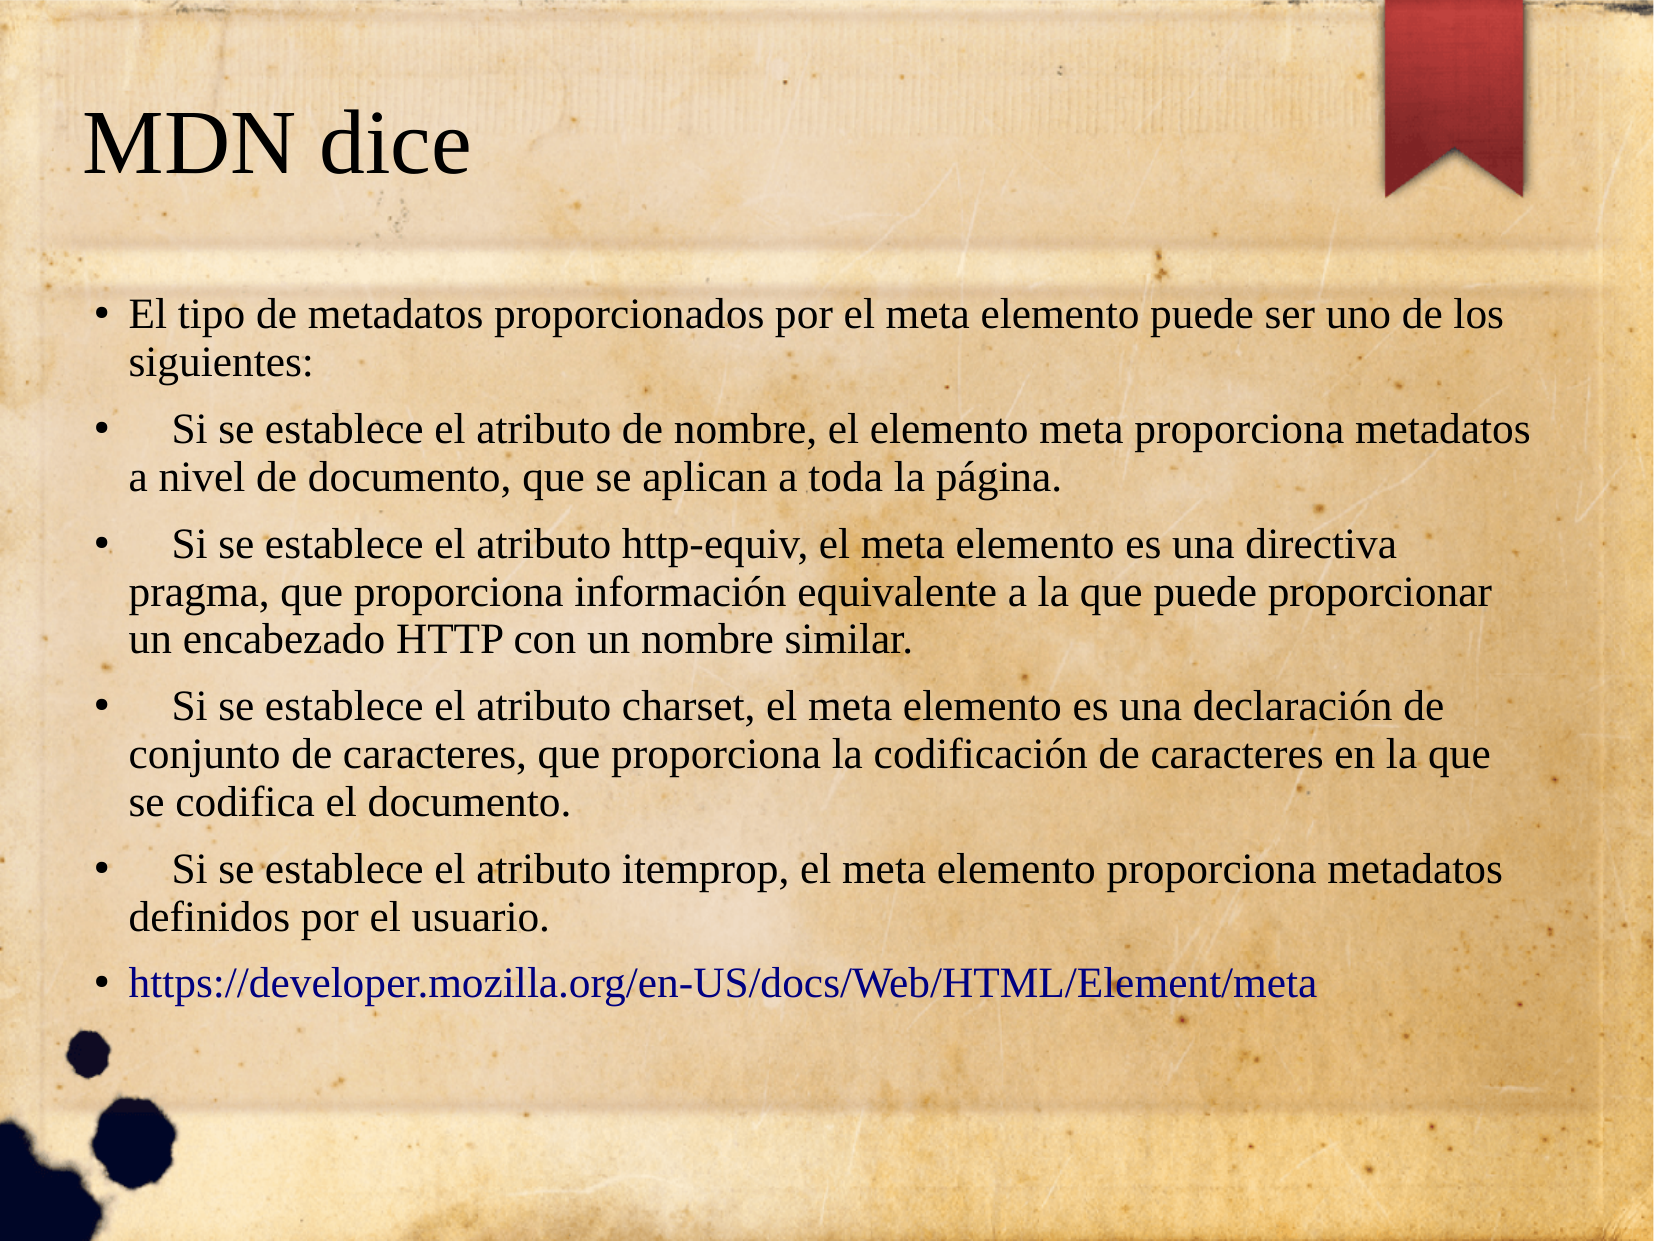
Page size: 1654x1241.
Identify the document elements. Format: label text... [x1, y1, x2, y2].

list El tipo de metadatos proporcionados por el meta elemento puede ser uno de los siguientes: Si se establece el atributo de nombre, el elemento meta proporciona metadatos a nivel de documento, que se aplican a toda la página. Si se establece el atributo http-equiv, el meta elemento es una directiva pragma, que proporciona información equivalente a la que puede proporcionar un encabezado HTTP con un nombre similar. Si se establece el atributo charset, el meta elemento es una declaración de conjunto de caracteres, que proporciona la codificación de caracteres en la que se codifica el documento. Si se establece el atributo itemprop, el meta elemento proporciona metadatos definidos por el usuario. https://developer.mozilla.org/en-US/docs/Web/HTML/Element/meta [82, 290, 1538, 1010]
title MDN dice [82, 49, 1347, 237]
picture [0, 0, 1654, 1241]
